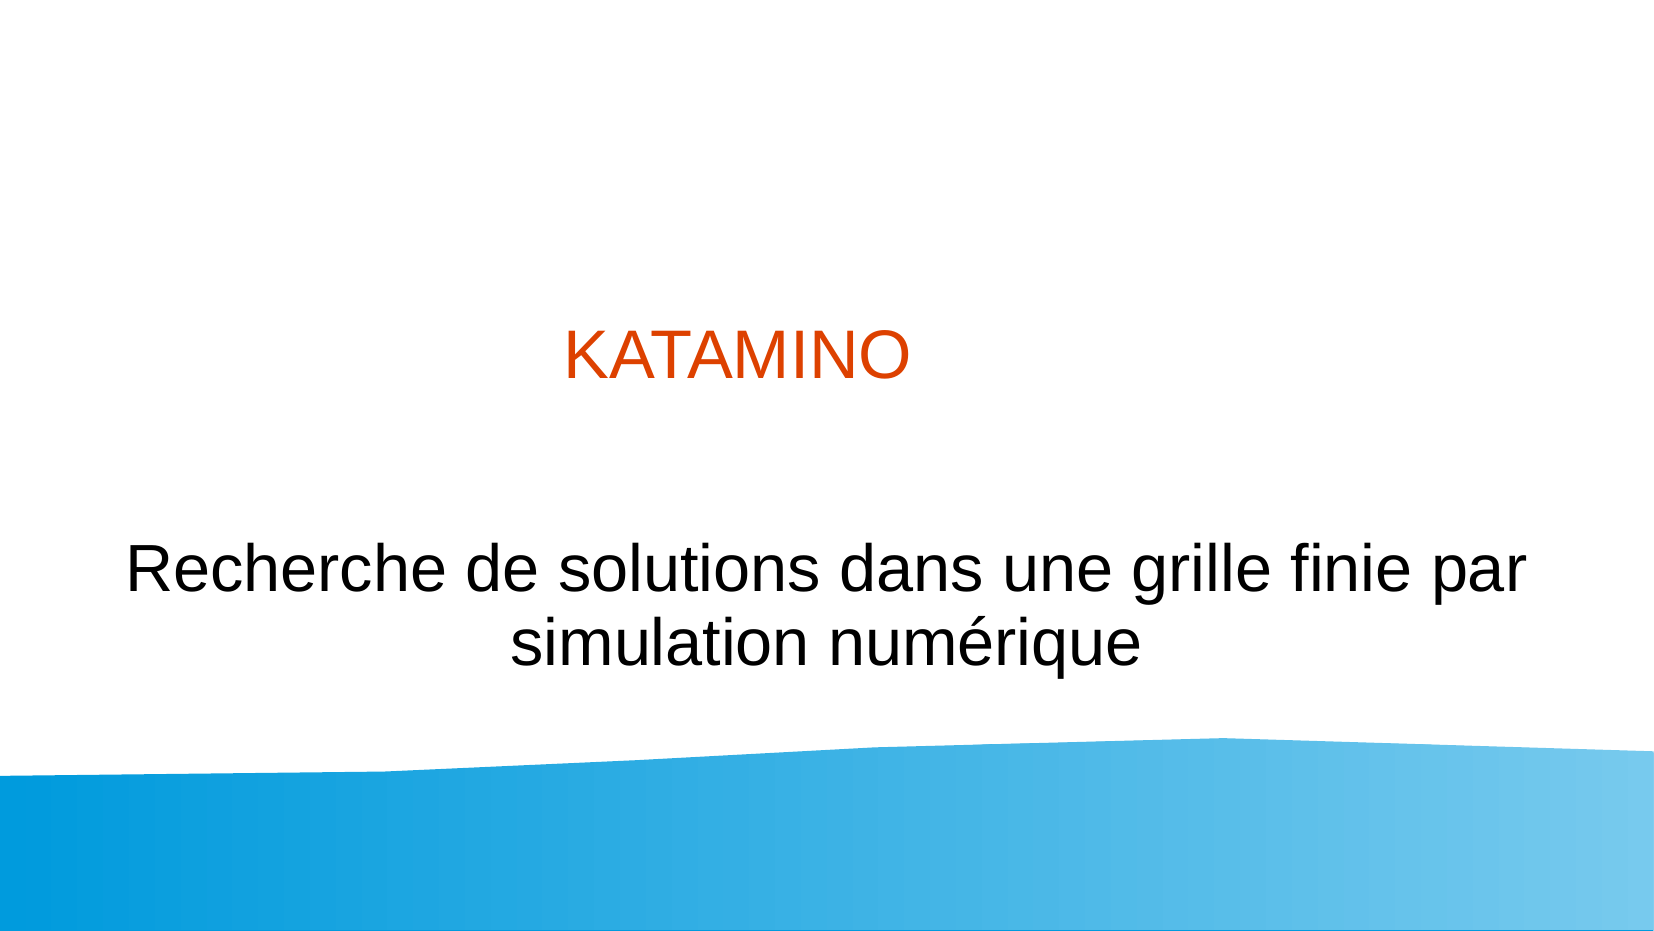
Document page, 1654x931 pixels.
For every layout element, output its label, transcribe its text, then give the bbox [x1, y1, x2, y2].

subtitle Recherche de solutions dans une grille finie par simulation numérique [59, 472, 1595, 739]
title KATAMINO [0, 265, 1477, 443]
